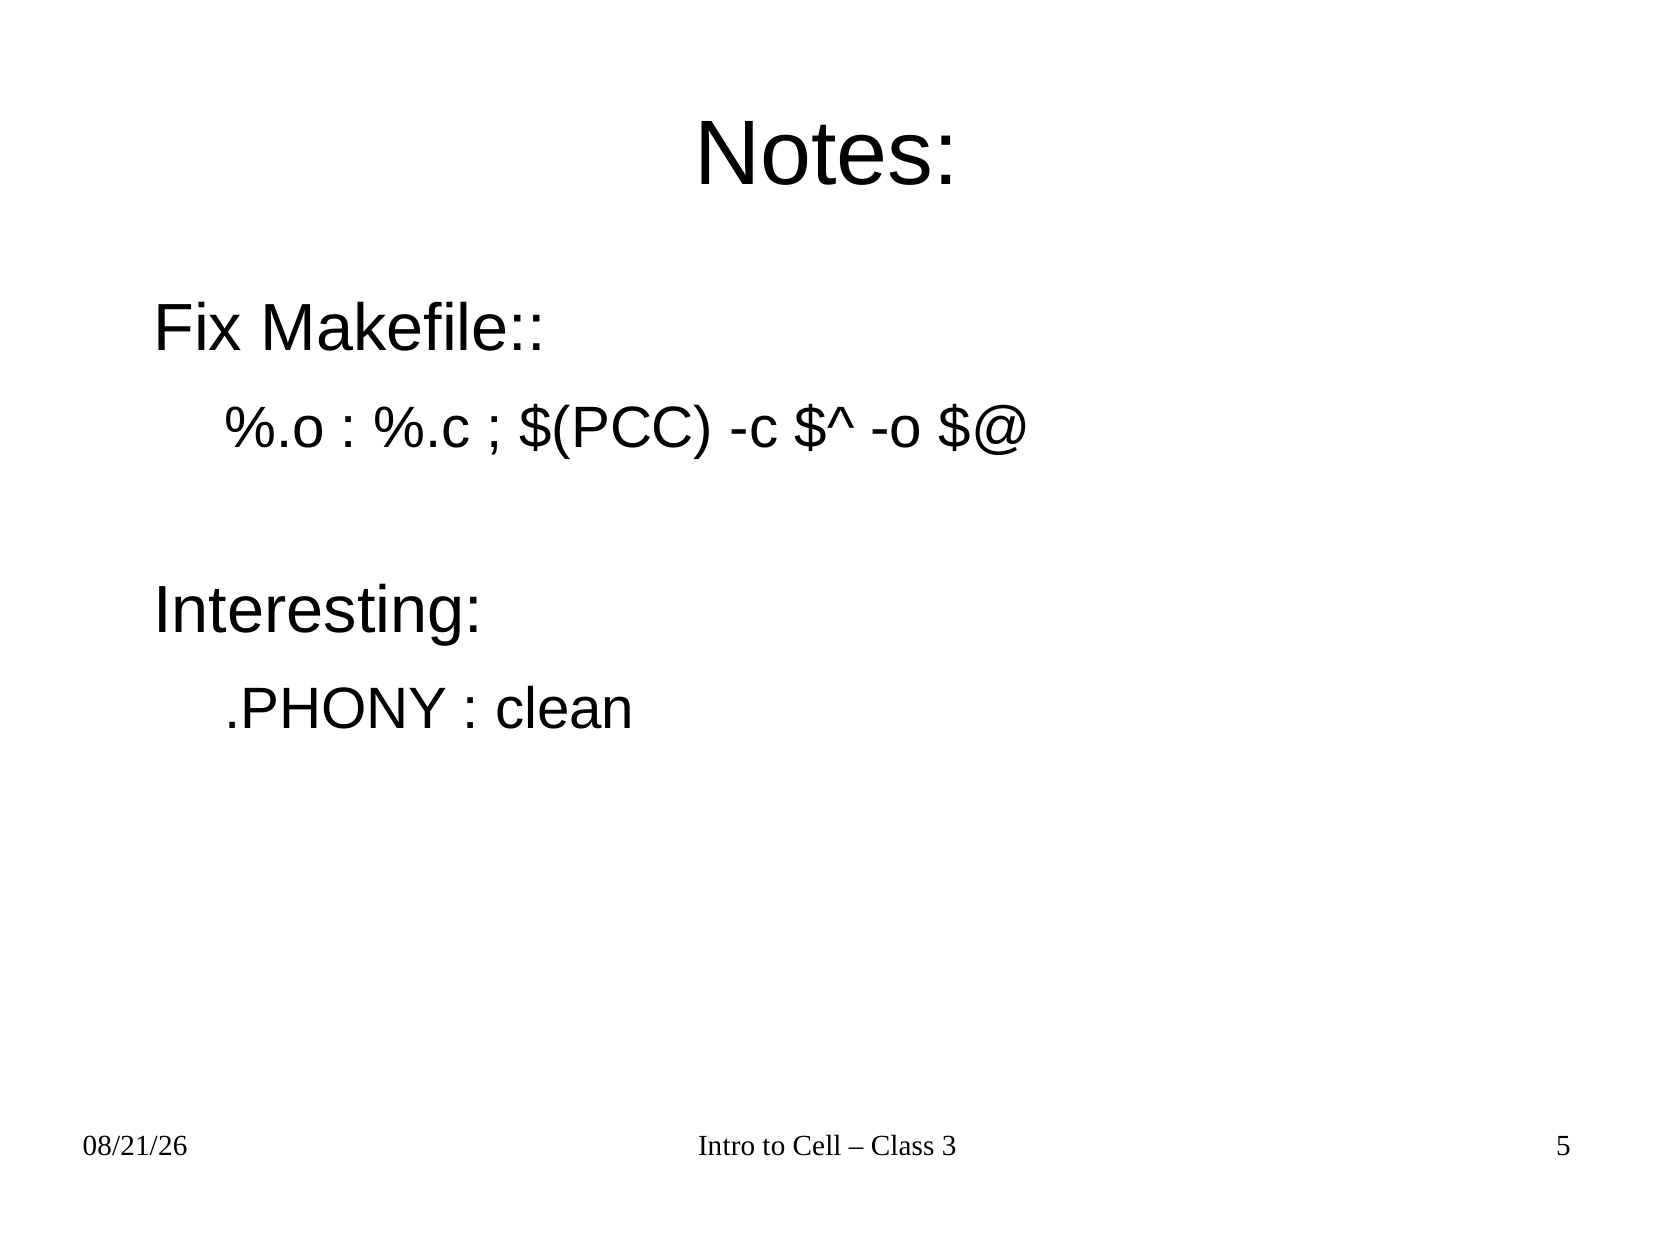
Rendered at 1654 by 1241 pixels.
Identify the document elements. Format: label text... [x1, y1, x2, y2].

title Notes: [82, 56, 1571, 250]
list Fix Makefile:: %.o : %.c ; $(PCC) -c $^ -o $@ Interesting: .PHONY : clean [82, 290, 1571, 1094]
